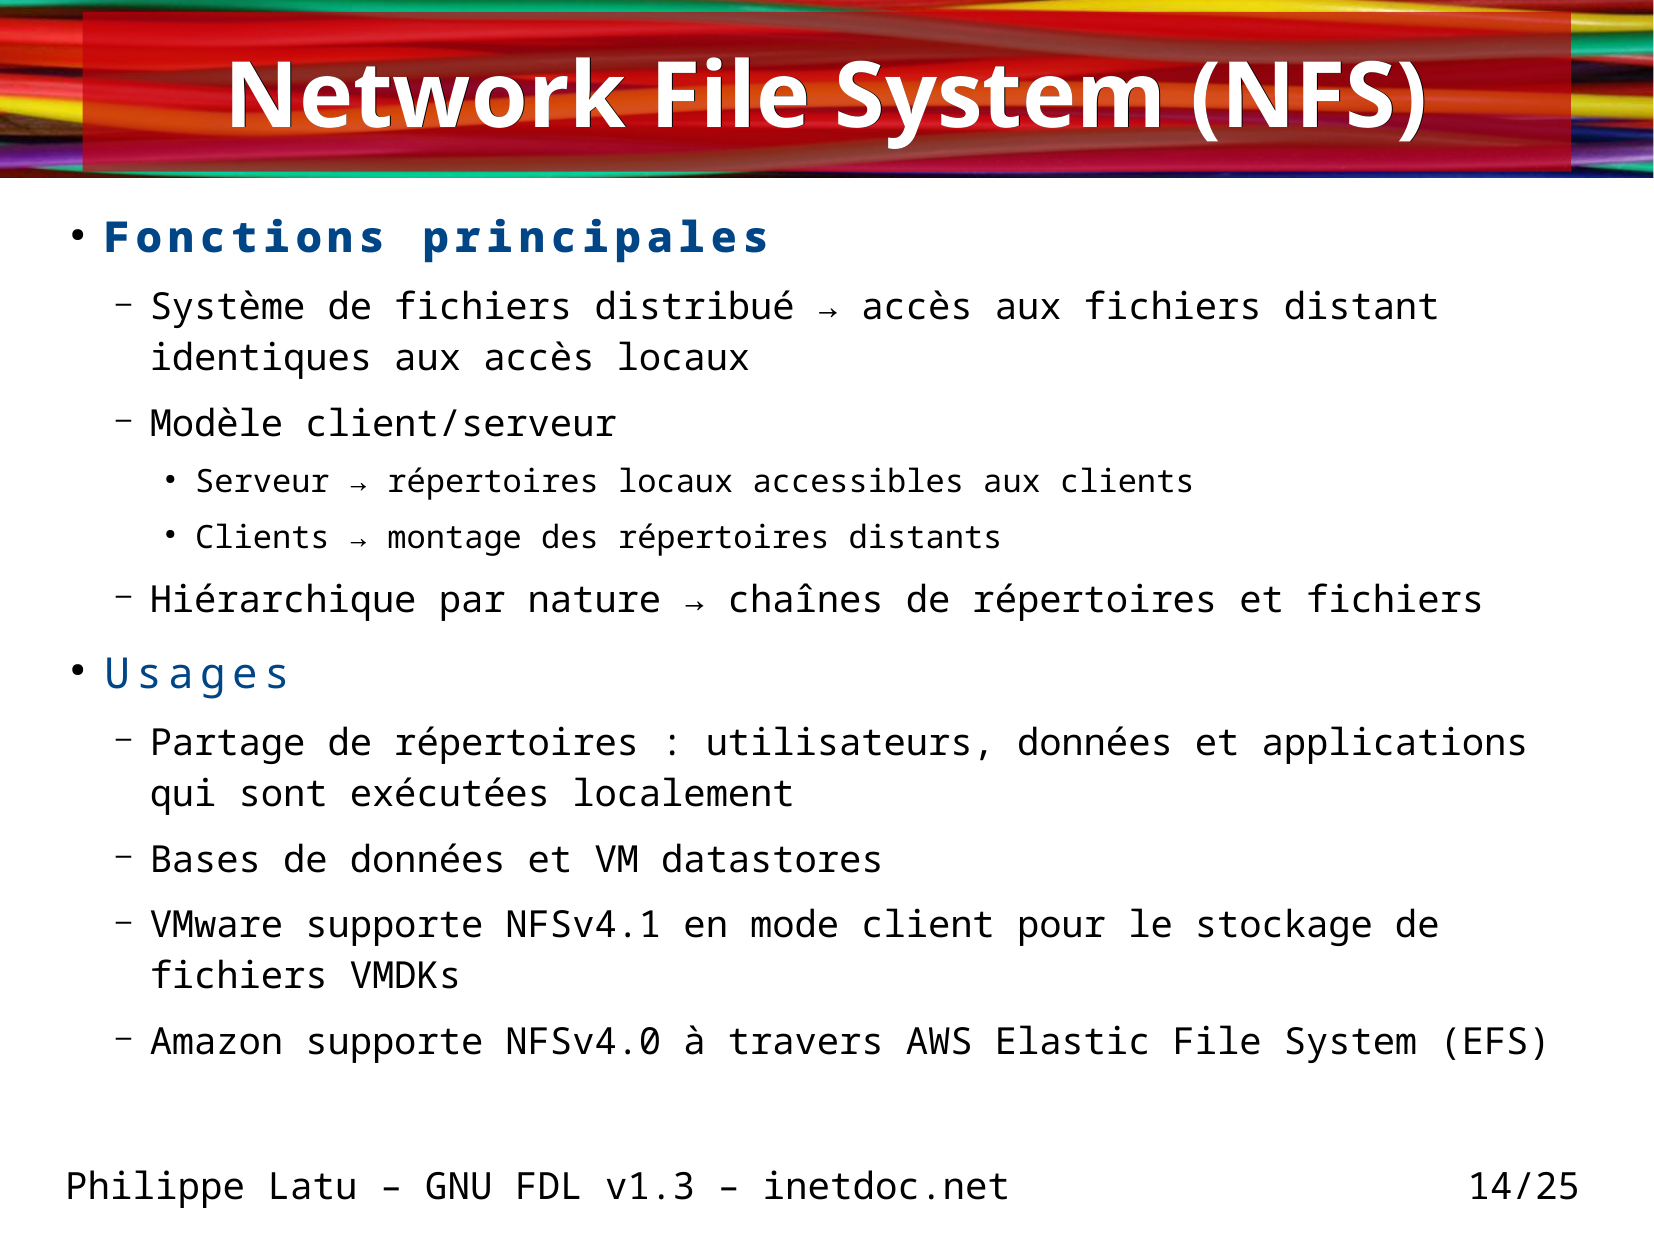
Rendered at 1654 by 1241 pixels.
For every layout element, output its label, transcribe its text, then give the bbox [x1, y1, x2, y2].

list Fonctions principales Système de fichiers distribué → accès aux fichiers distant identiques aux accès locaux Modèle client/serveur Serveur → répertoires locaux accessibles aux clients Clients → montage des répertoires distants Hiérarchique par nature → chaînes de répertoires et fichiers Usages Partage de répertoires : utilisateurs, données et applications qui sont exécutées localement Bases de données et VM datastores VMware supporte NFSv4.1 en mode client pour le stockage de fichiers VMDKs Amazon supporte NFSv4.0 à travers AWS Elastic File System (EFS) [59, 206, 1571, 1098]
picture [0, 0, 1654, 178]
title Network File System (NFS) [82, 11, 1571, 172]
text_box Philippe Latu – GNU FDL v1.3 – inetdoc.net <numéro>/25 [59, 1133, 1595, 1237]
